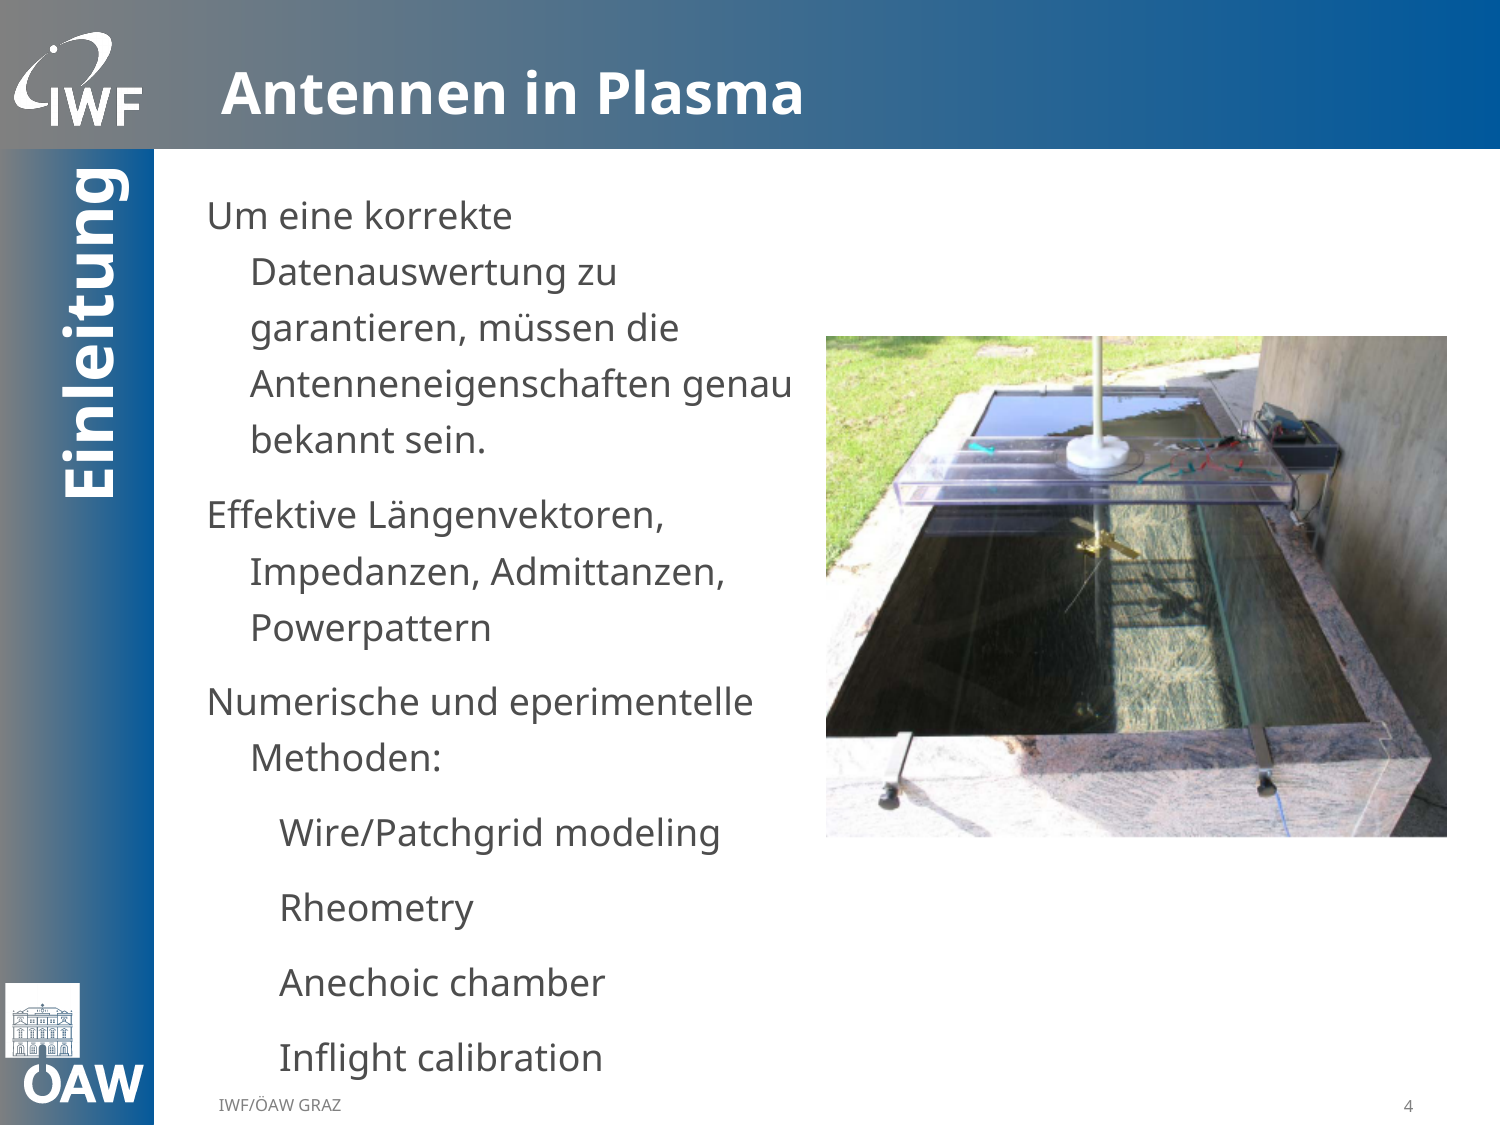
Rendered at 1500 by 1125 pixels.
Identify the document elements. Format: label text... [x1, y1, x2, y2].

list Um eine korrekte Datenauswertung zu garantieren, müssen die Antenneneigenschaften genau bekannt sein. Effektive Längenvektoren, Impedanzen, Admittanzen, Powerpattern Numerische und eperimentelle Methoden: Wire/Patchgrid modeling Rheometry Anechoic chamber Inflight calibration [206, 184, 818, 1083]
picture [5, 983, 154, 1105]
title Antennen in Plasma [206, 42, 1459, 149]
picture [8, 32, 154, 132]
picture [826, 336, 1447, 839]
text_box Einleitung [29, 148, 154, 959]
